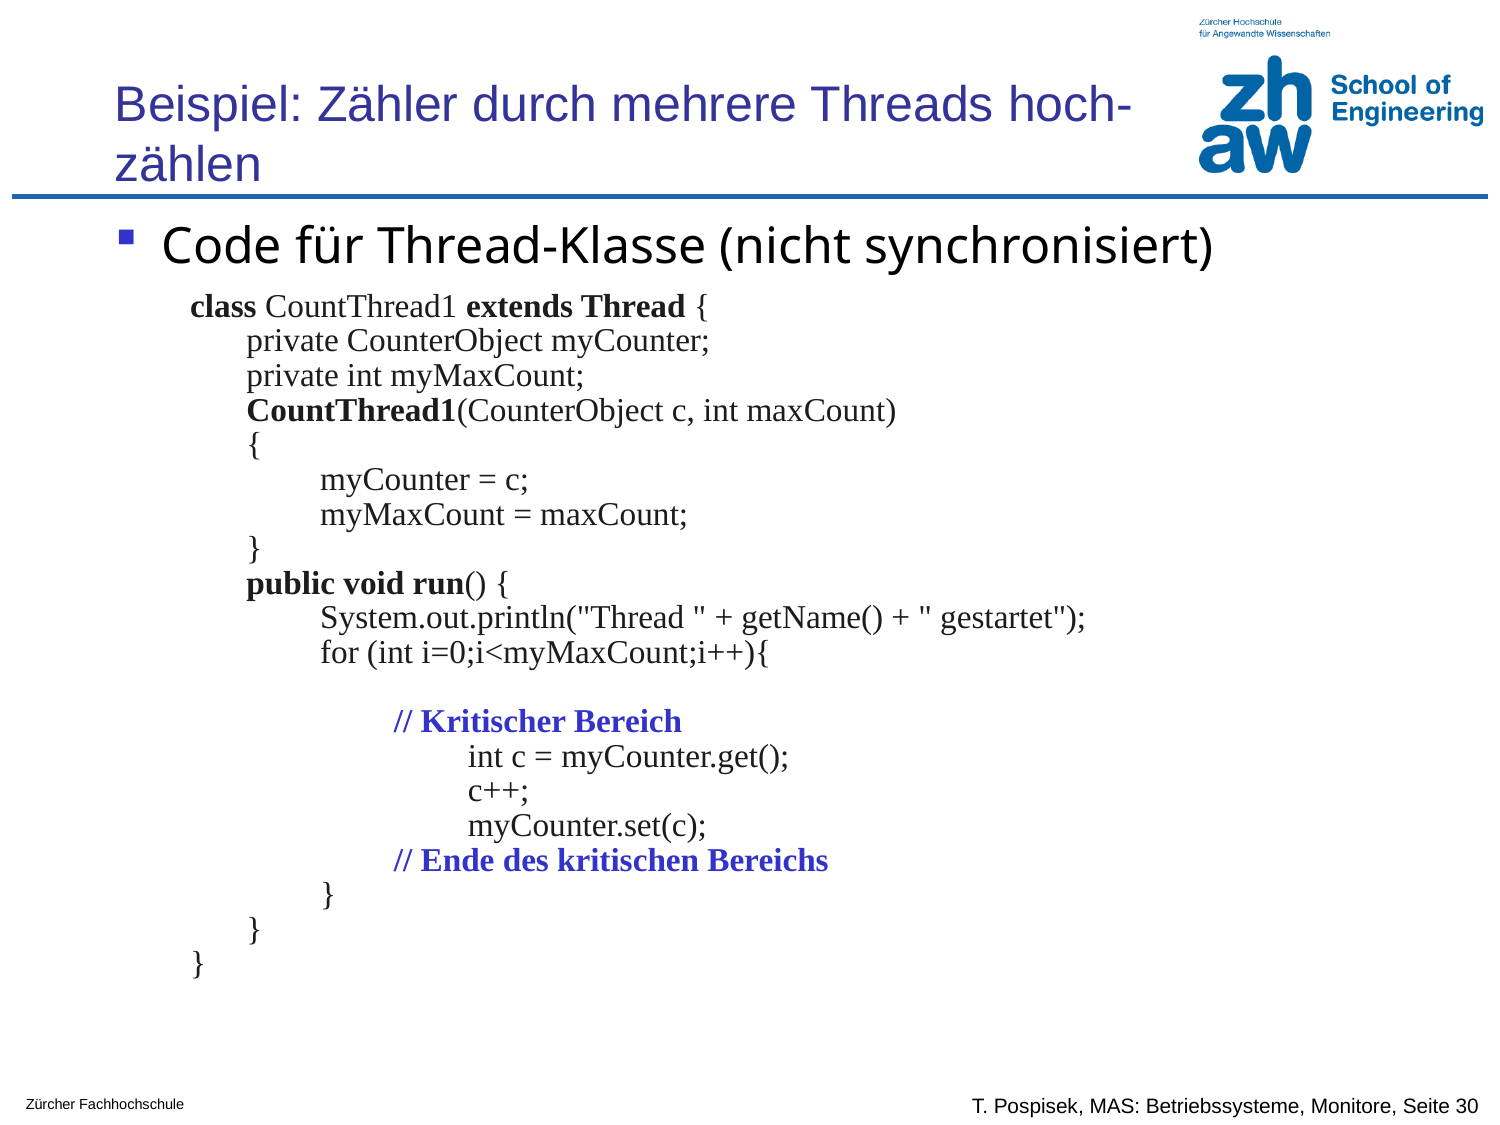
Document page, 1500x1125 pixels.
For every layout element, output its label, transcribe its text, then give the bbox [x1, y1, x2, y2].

picture [1199, 19, 1483, 173]
title Beispiel: Zähler durch mehrere Threads hoch- zählen [99, 75, 1158, 188]
text_box Code für Thread-Klasse (nicht synchronisiert) [99, 200, 1413, 357]
text_box class CountThread1 extends Thread { private CounterObject myCounter; private int myMaxCount; CountThread1(CounterObject c, int maxCount) { myCounter = c; myMaxCount = maxCount; } public void run() { System.out.println("Thread " + getName() + " gestartet"); for (int i=0;i<myMaxCount;i++){ // Kritischer Bereich int c = myCounter.get(); c++; myCounter.set(c); // Ende des kritischen Bereichs } } } [174, 287, 1274, 1025]
